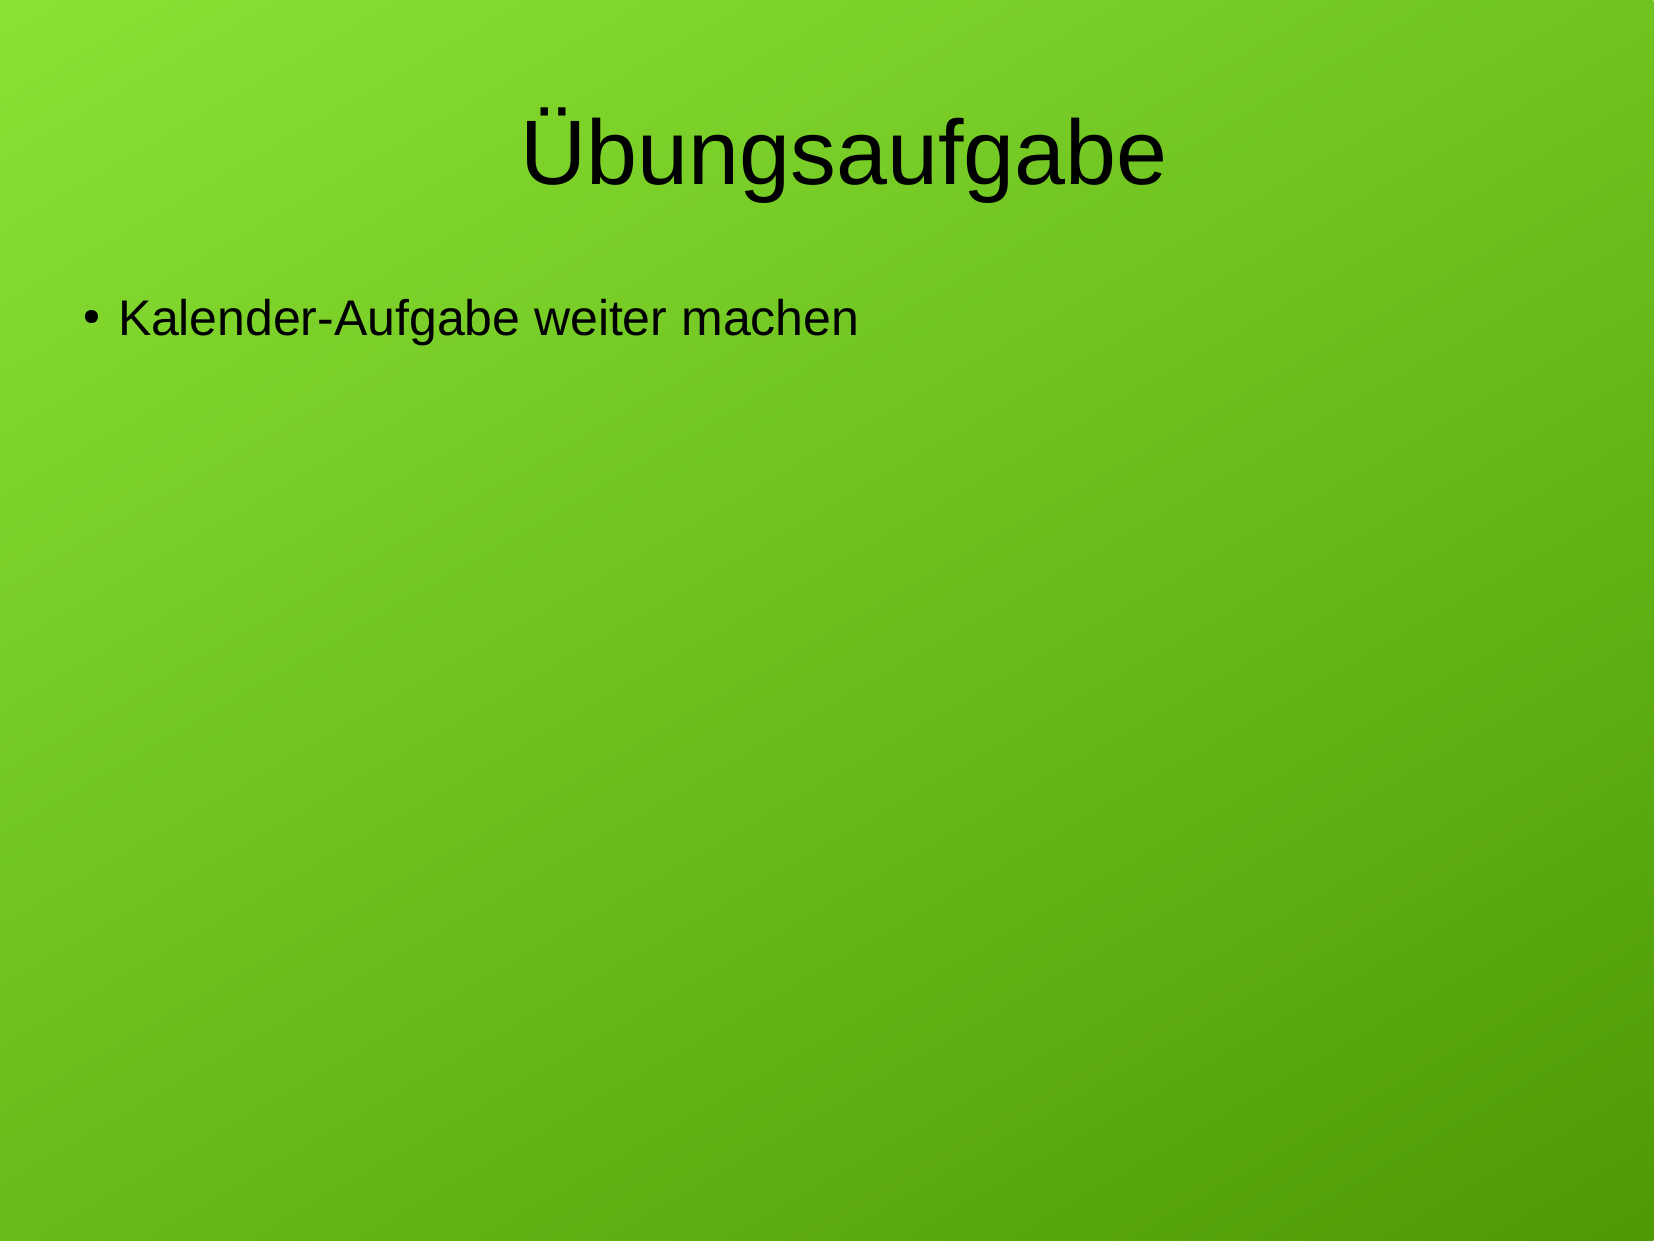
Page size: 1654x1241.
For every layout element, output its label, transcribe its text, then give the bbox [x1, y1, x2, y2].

subtitle Kalender-Aufgabe weiter machen [82, 290, 1571, 1010]
title Übungsaufgabe [82, 49, 1571, 257]
